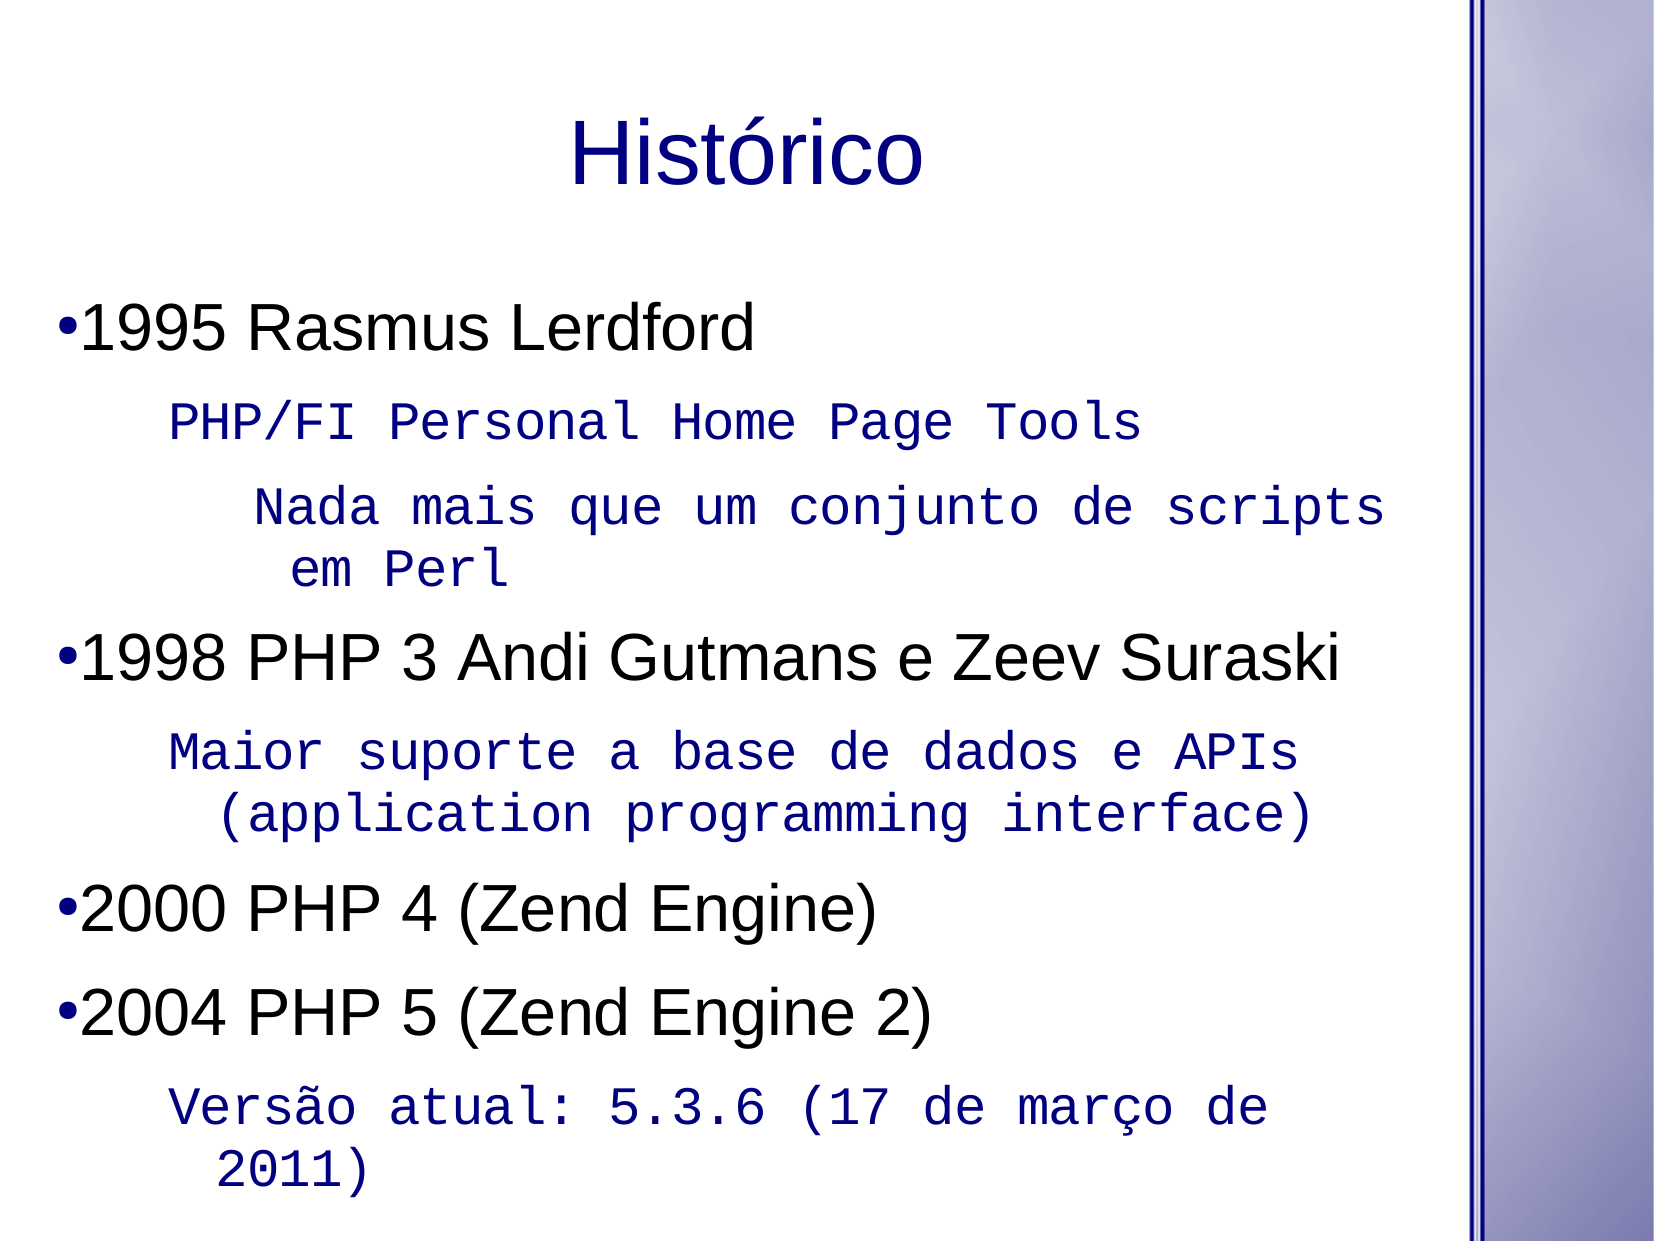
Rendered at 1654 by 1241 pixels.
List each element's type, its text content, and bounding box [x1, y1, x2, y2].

picture [0, 0, 1654, 1241]
title Histórico [47, 49, 1447, 257]
list 1995 Rasmus Lerdford PHP/FI Personal Home Page Tools Nada mais que um conjunto de scripts em Perl 1998 PHP 3 Andi Gutmans e Zeev Suraski Maior suporte a base de dados e APIs (application programming interface) 2000 PHP 4 (Zend Engine) 2004 PHP 5 (Zend Engine 2) Versão atual: 5.3.6 (17 de março de 2011) [47, 290, 1447, 1203]
